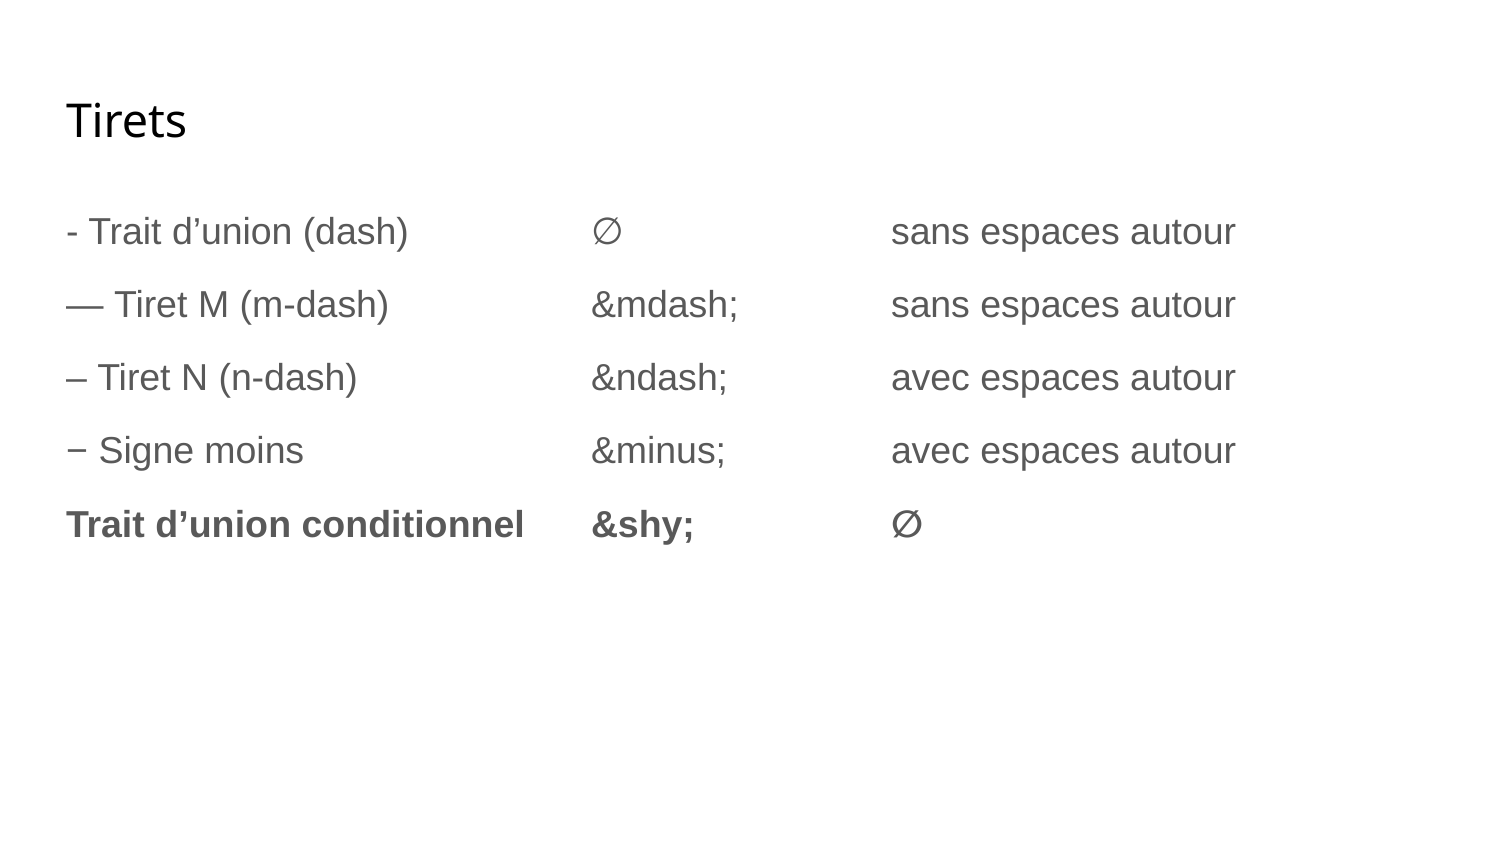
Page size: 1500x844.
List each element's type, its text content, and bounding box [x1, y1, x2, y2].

list - Trait d’union (dash) ∅ sans espaces autour — Tiret M (m-dash) &mdash; sans espaces autour – Tiret N (n-dash) &ndash; avec espaces autour − Signe moins &minus; avec espaces autour Trait d’union conditionnel &shy; ∅ [51, 189, 1449, 750]
title Tirets [51, 72, 1449, 167]
